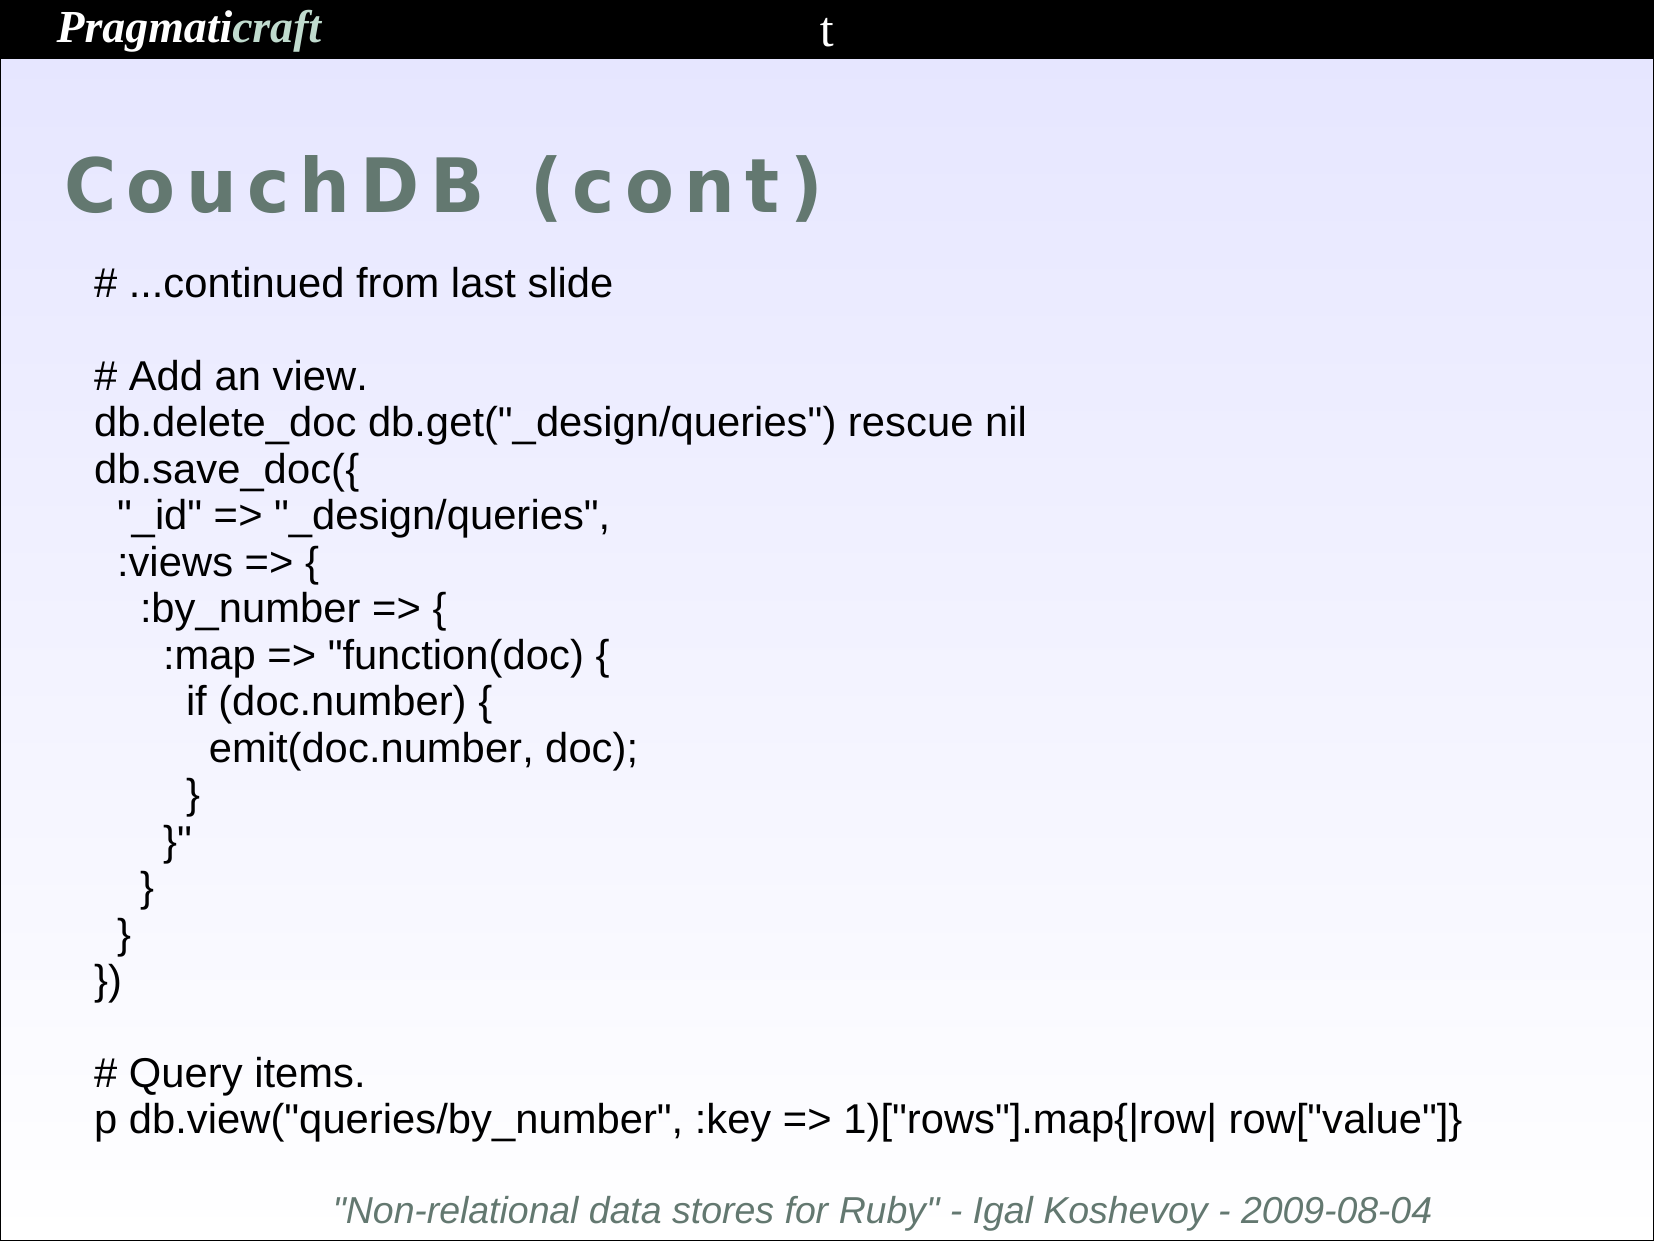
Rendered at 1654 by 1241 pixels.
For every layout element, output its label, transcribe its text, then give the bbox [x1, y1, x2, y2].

title CouchDB (cont) [64, 112, 1587, 261]
text_box # ...continued from last slide # Add an view. db.delete_doc db.get("_design/queries") rescue nil db.save_doc({ "_id" => "_design/queries", :views => { :by_number => { :map => "function(doc) { if (doc.number) { emit(doc.number, doc); } }" } } }) # Query items. p db.view("queries/by_number", :key => 1)["rows"].map{|row| row["value"]} [79, 252, 1589, 1151]
